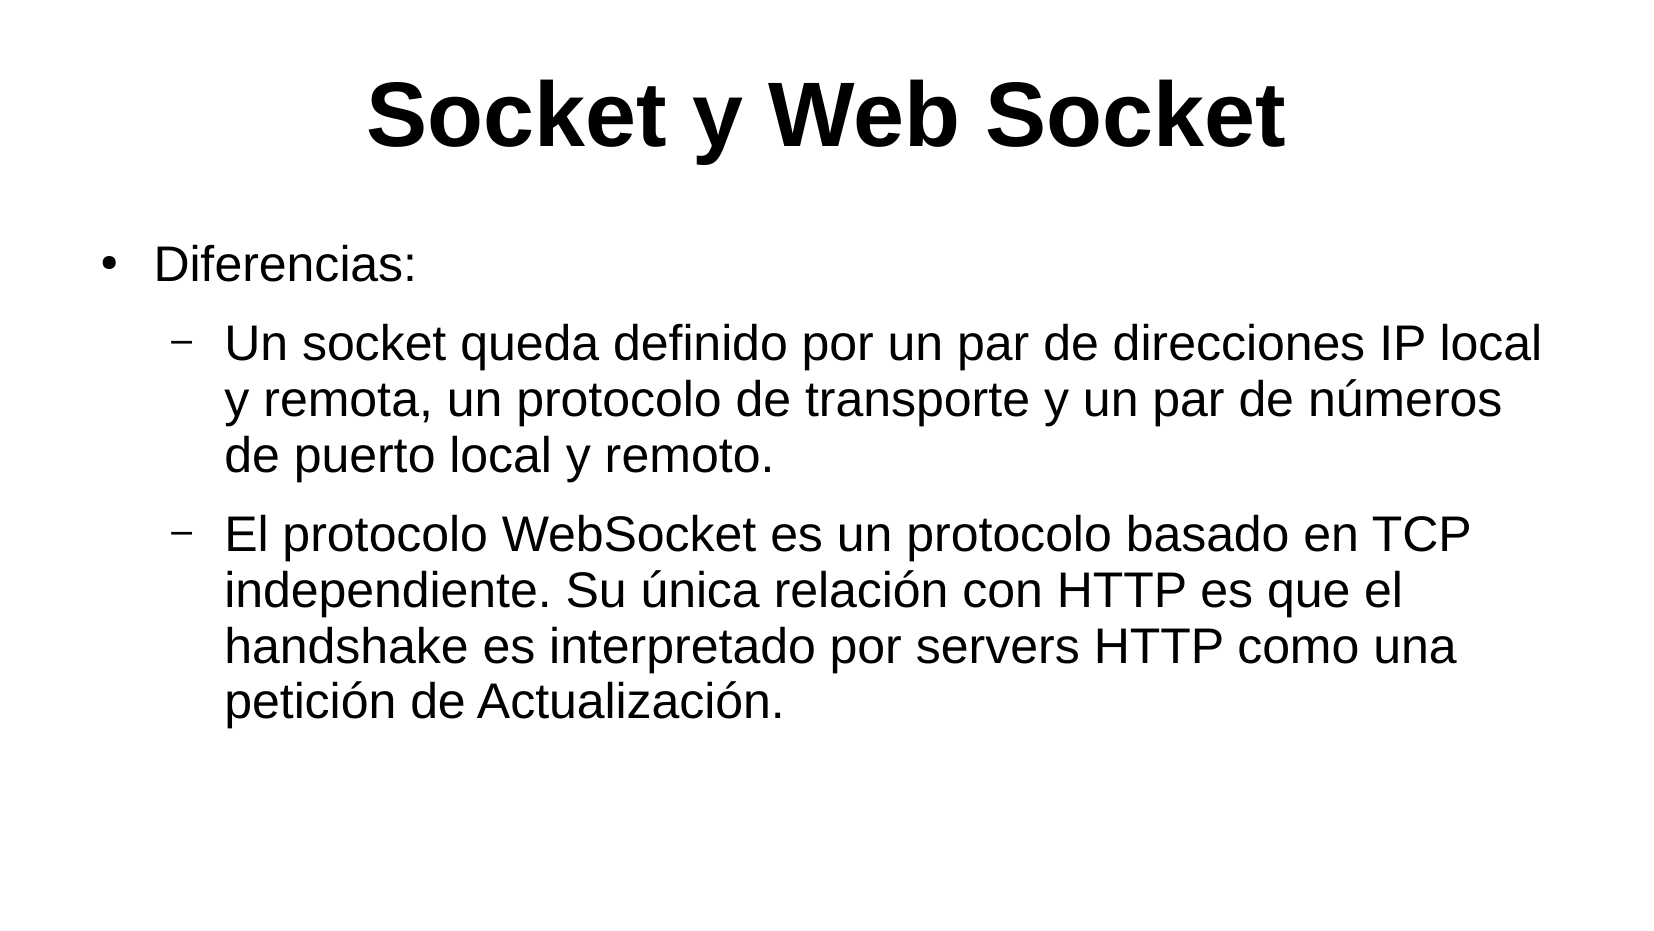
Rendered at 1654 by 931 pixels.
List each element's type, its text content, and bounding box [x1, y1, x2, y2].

list Diferencias: Un socket queda definido por un par de direcciones IP local y remota, un protocolo de transporte y un par de números de puerto local y remoto. El protocolo WebSocket es un protocolo basado en TCP independiente. Su única relación con HTTP es que el handshake es interpretado por servers HTTP como una petición de Actualización. [82, 236, 1571, 776]
title Socket y Web Socket [82, 37, 1571, 193]
